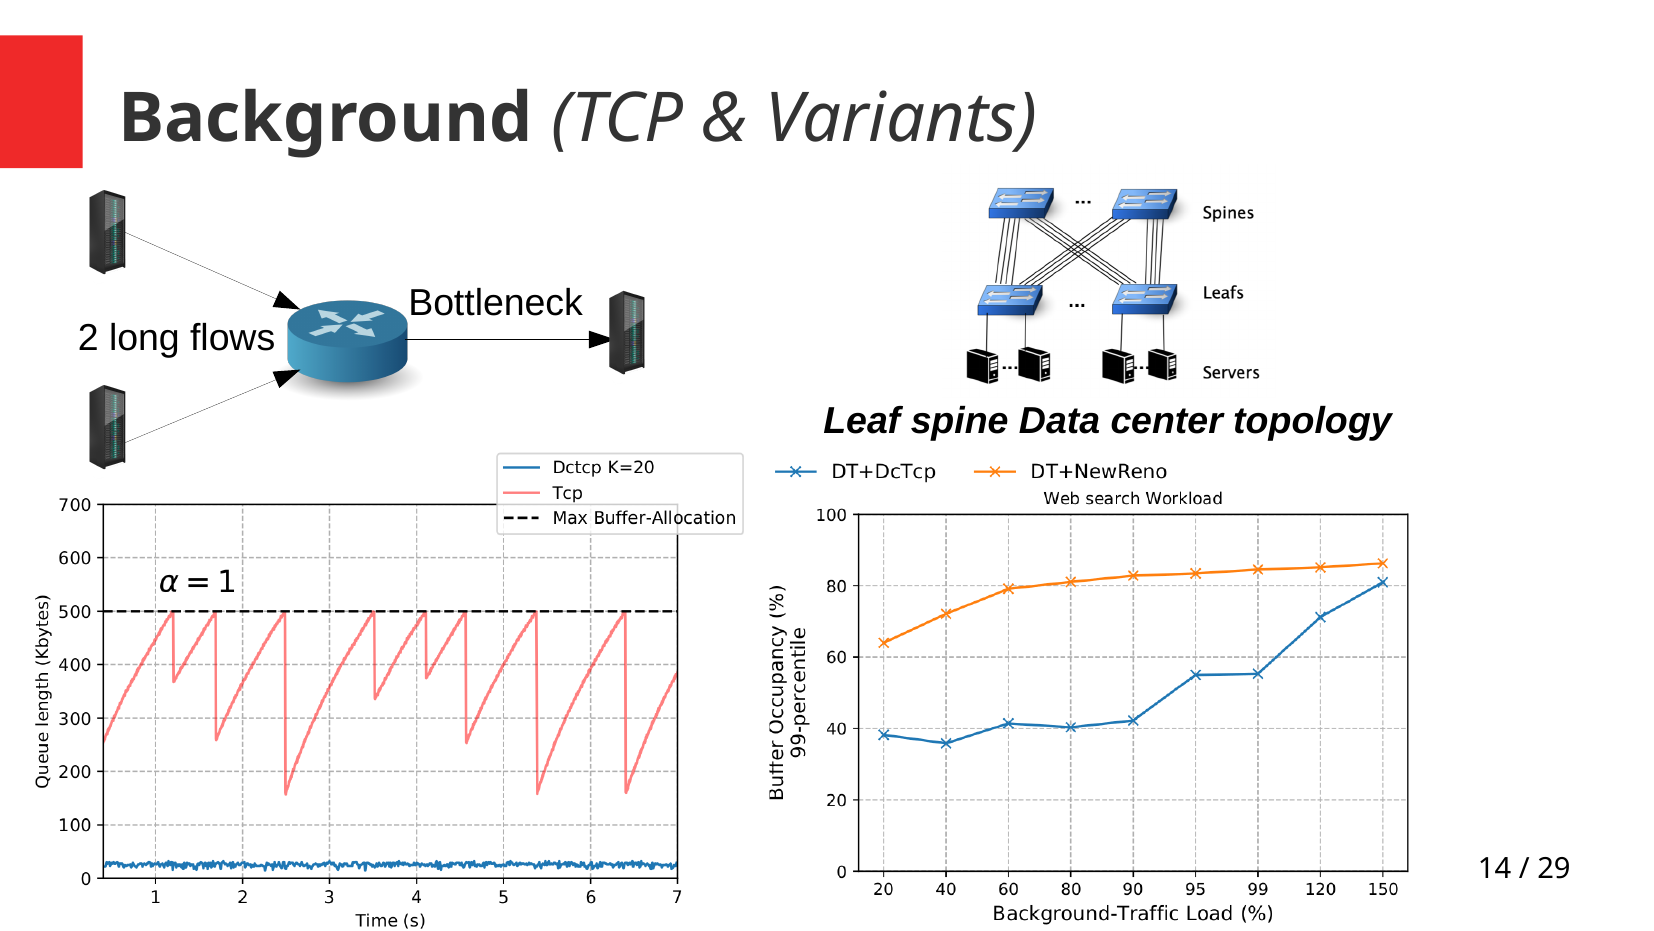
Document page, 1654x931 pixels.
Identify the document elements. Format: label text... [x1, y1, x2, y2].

picture [15, 379, 746, 931]
picture [942, 164, 1276, 398]
title Background (TCP & Variants) [118, 36, 1571, 193]
text_box Leaf spine Data center topology [808, 391, 1438, 491]
picture [264, 257, 436, 430]
picture [749, 442, 1458, 931]
picture [264, 372, 275, 384]
text_box 2 long flows [63, 309, 300, 372]
picture [264, 295, 283, 309]
text_box Bottleneck [393, 273, 604, 331]
picture [586, 285, 667, 386]
picture [66, 184, 148, 285]
